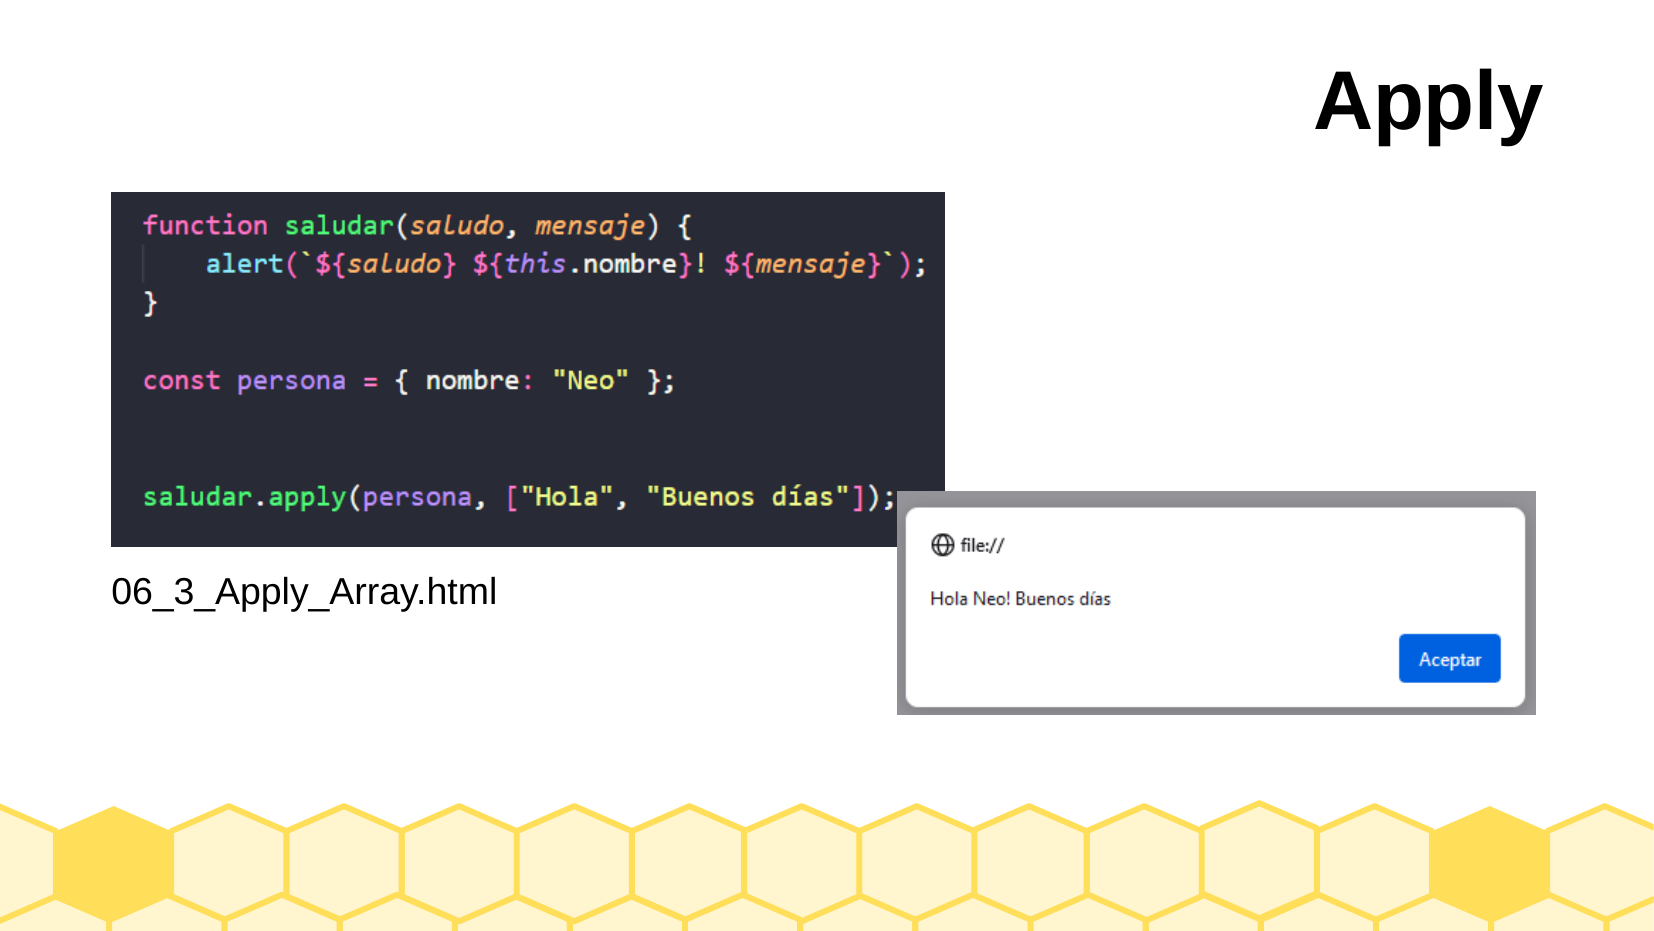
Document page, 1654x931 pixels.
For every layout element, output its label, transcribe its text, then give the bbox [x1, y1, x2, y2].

text_box Apply [1263, 47, 1560, 115]
text_box 06_3_Apply_Array.html [96, 563, 514, 621]
picture [111, 192, 1536, 715]
